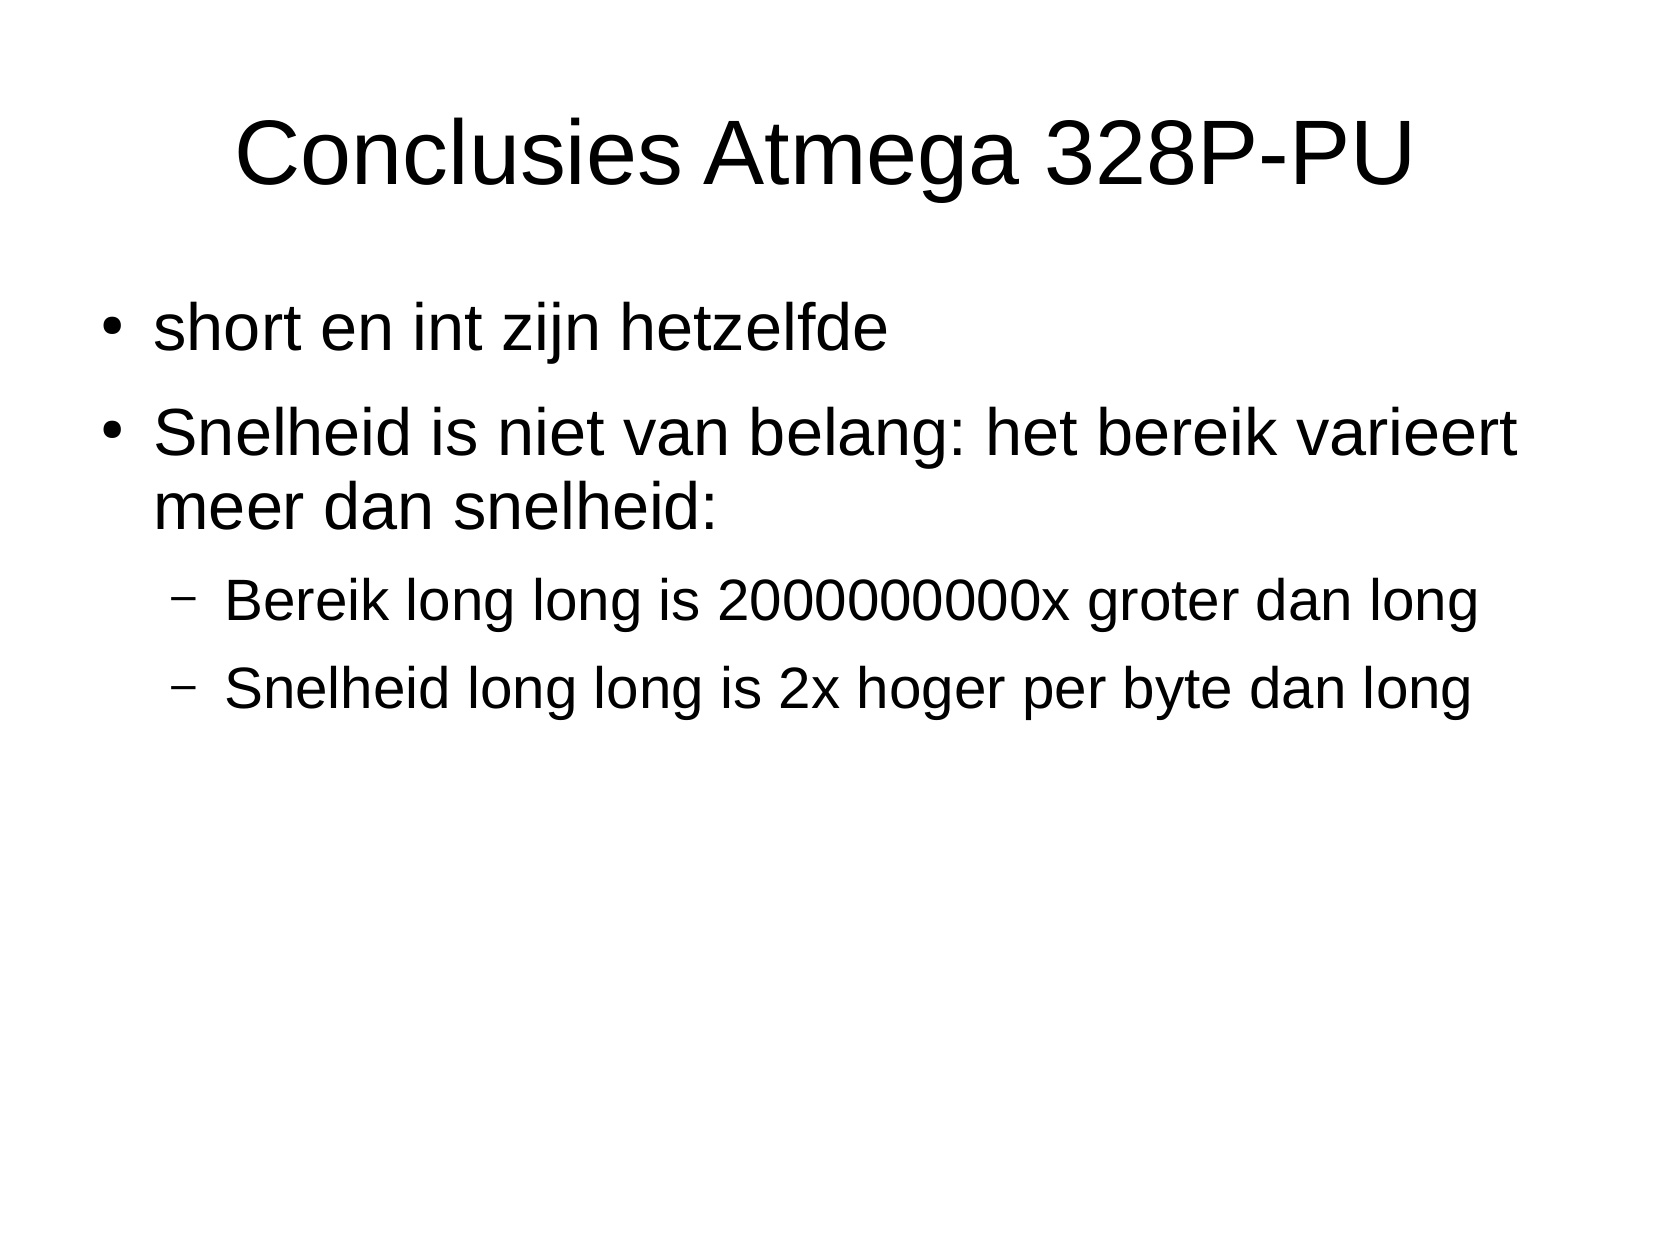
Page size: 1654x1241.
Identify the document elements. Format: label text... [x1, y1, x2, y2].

list short en int zijn hetzelfde Snelheid is niet van belang: het bereik varieert meer dan snelheid: Bereik long long is 2000000000x groter dan long Snelheid long long is 2x hoger per byte dan long [82, 290, 1571, 1010]
title Conclusies Atmega 328P-PU [82, 49, 1571, 257]
